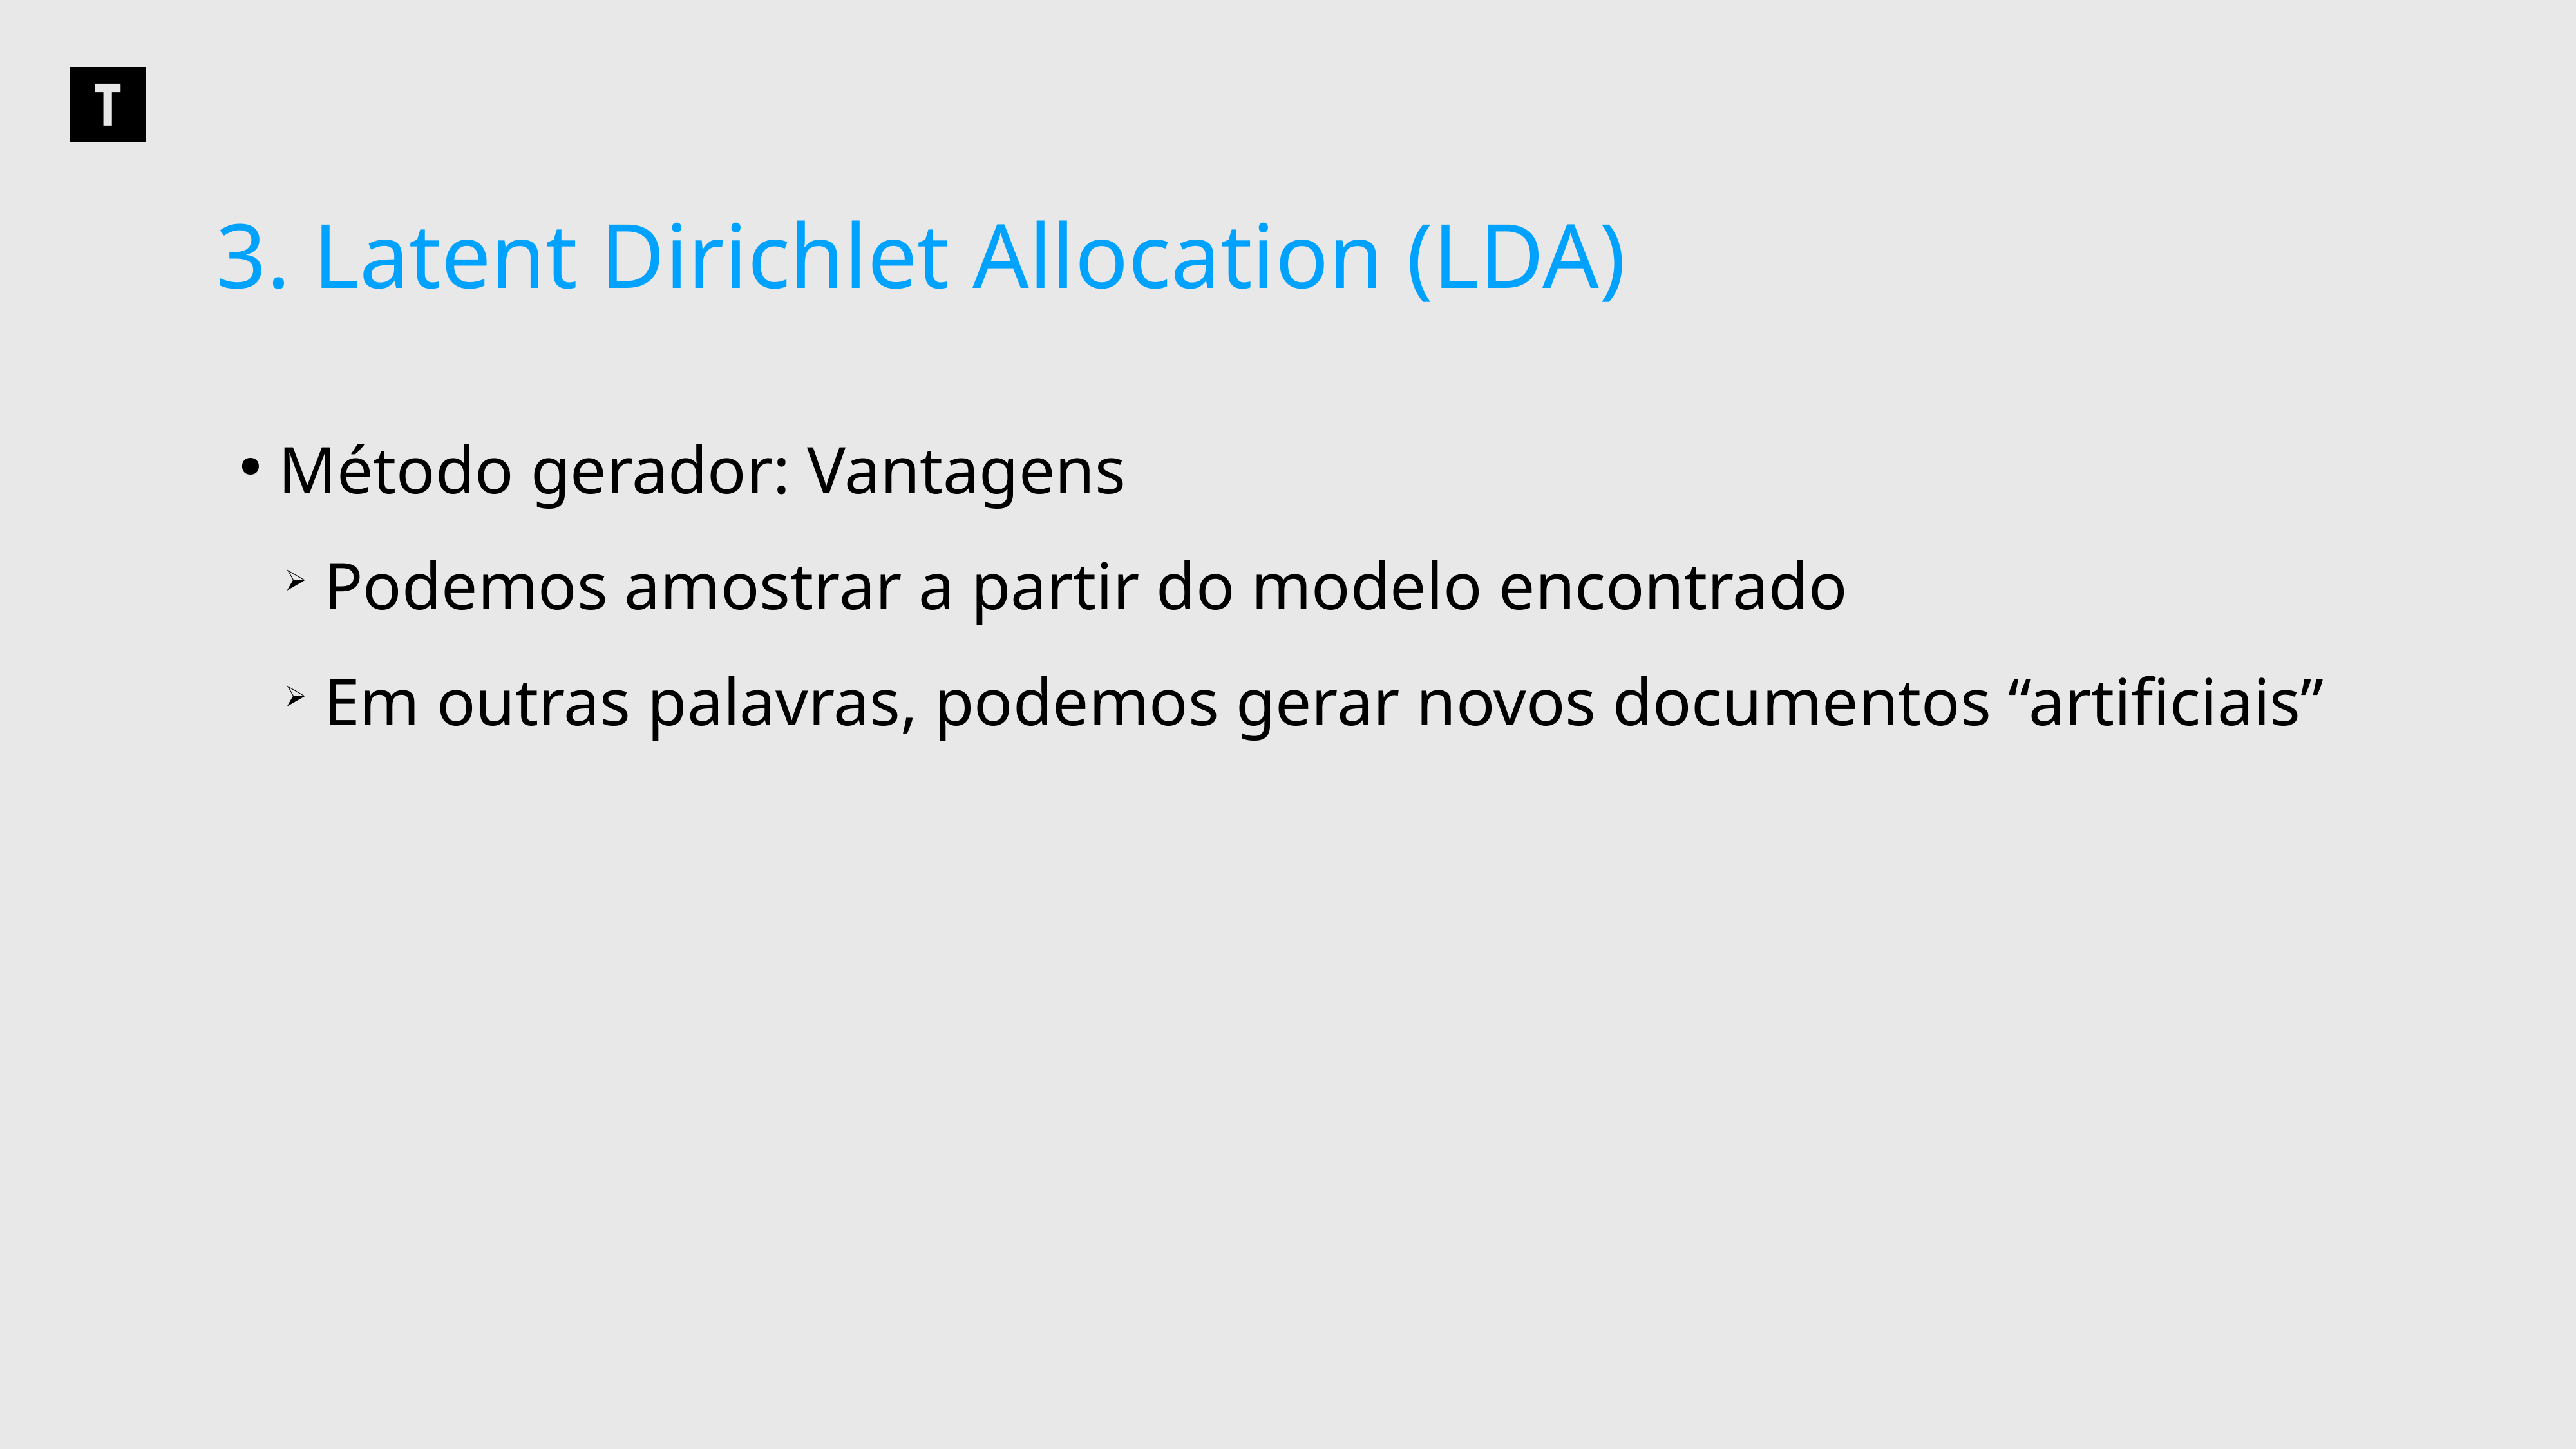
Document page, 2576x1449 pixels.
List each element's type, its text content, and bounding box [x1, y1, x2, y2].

picture [70, 67, 146, 142]
text_box Método gerador: Vantagens Podemos amostrar a partir do modelo encontrado Em outras palavras, podemos gerar novos documentos “artificiais” [211, 385, 2351, 589]
text_box 3. Latent Dirichlet Allocation (LDA) [211, 194, 2267, 312]
